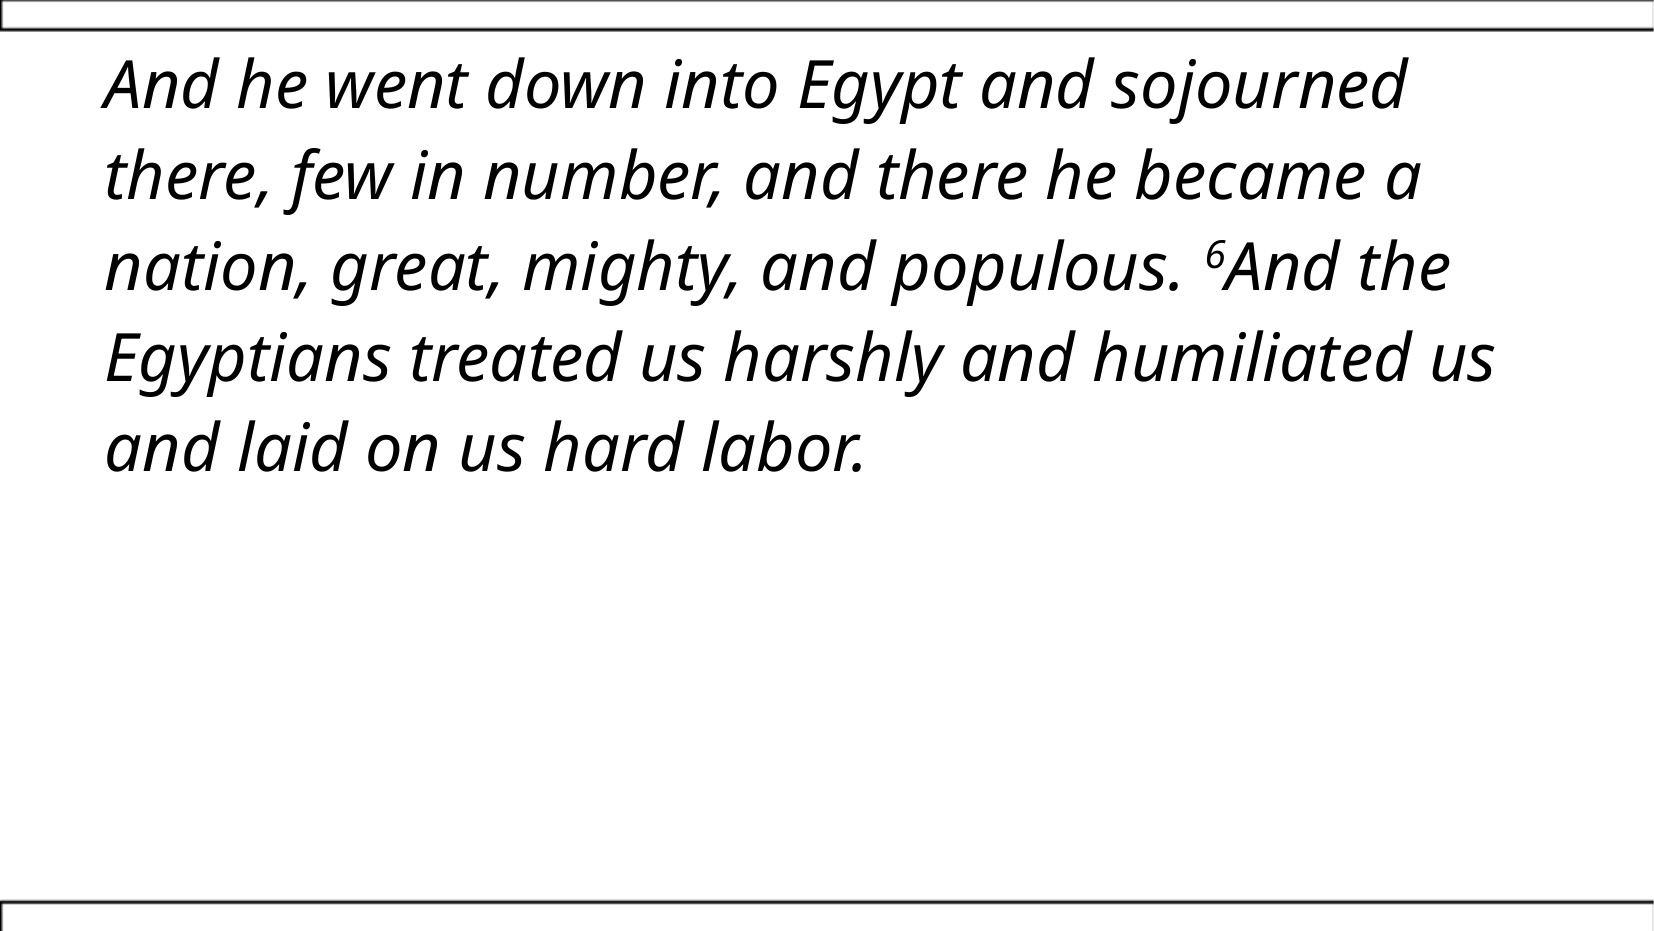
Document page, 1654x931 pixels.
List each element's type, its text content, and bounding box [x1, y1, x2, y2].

picture [0, 0, 1654, 931]
text_box And he went down into Egypt and sojourned there, few in number, and there he became a nation, great, mighty, and populous. 6And the Egyptians treated us harshly and humiliated us and laid on us hard labor. [90, 30, 1576, 496]
